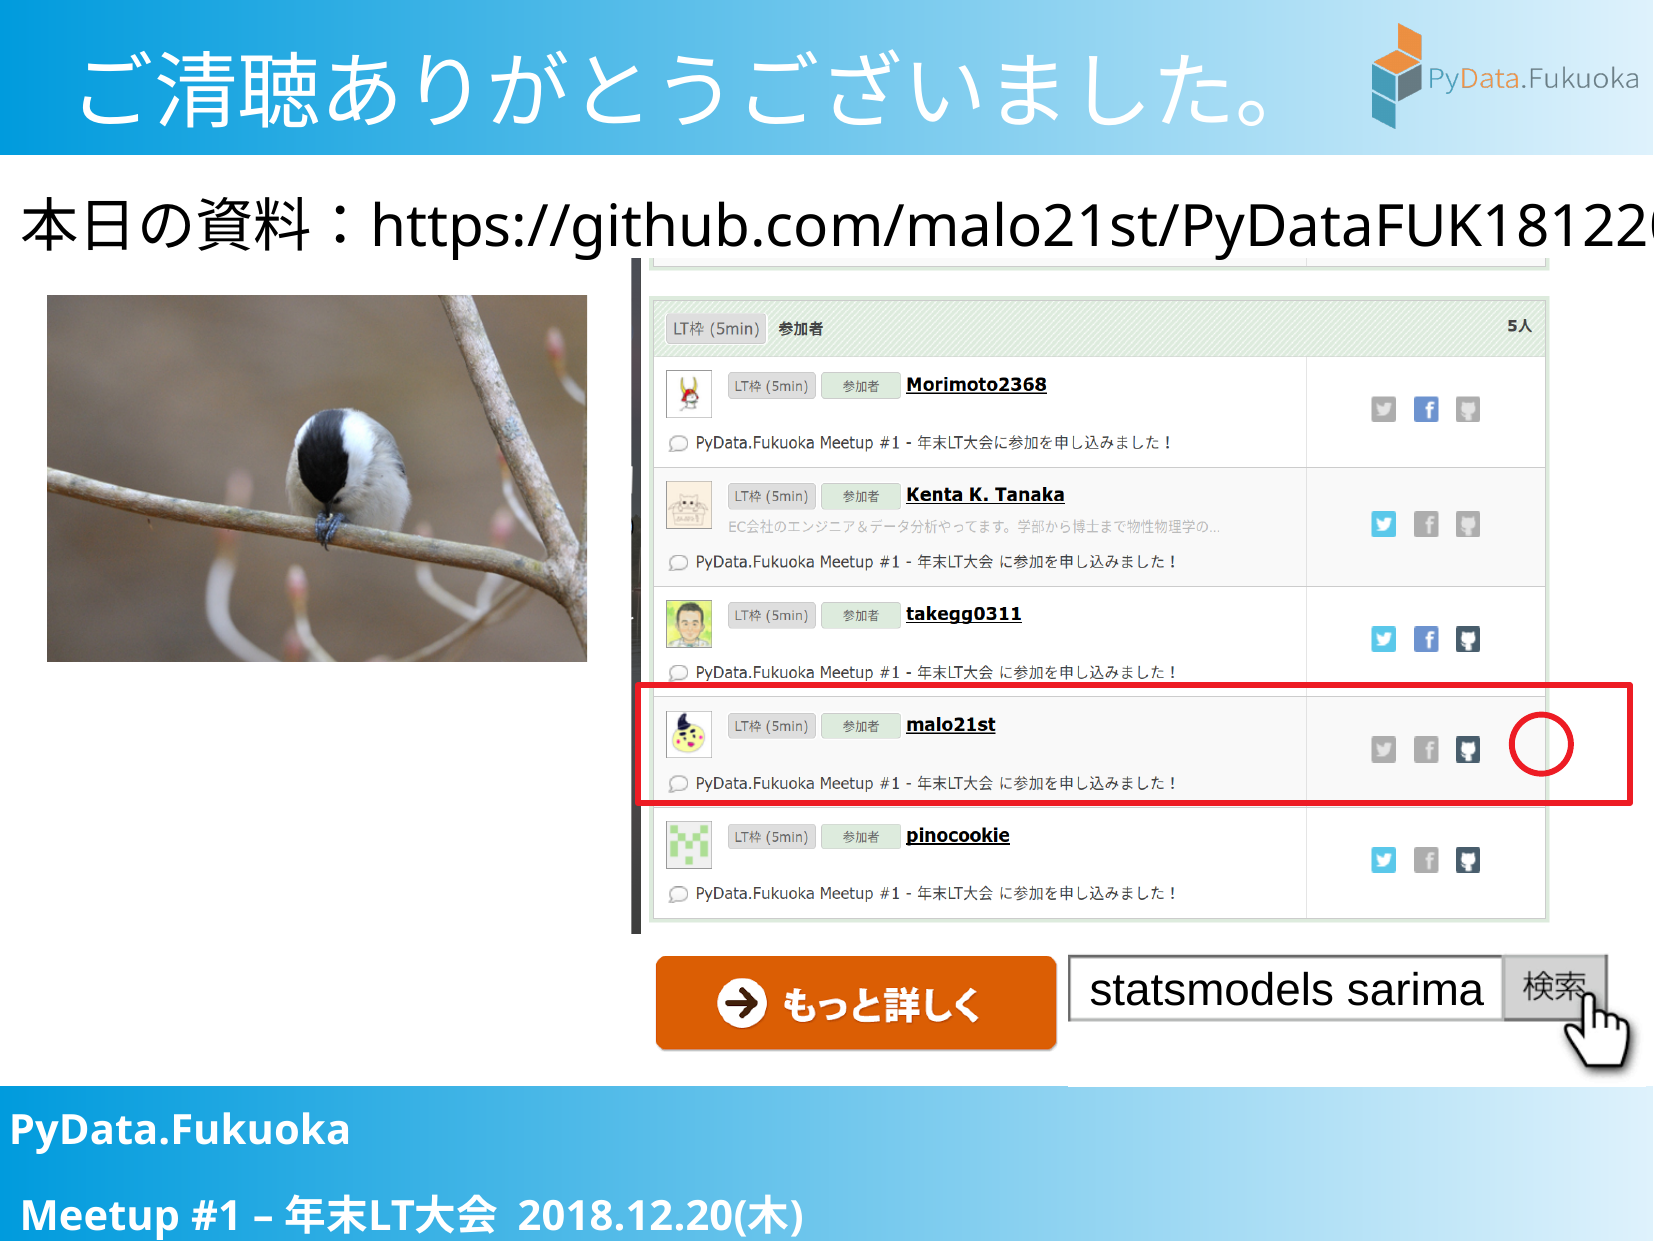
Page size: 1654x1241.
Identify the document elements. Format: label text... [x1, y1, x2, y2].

picture [138, 107, 142, 154]
picture [631, 258, 1644, 934]
picture [655, 956, 1058, 1052]
picture [1068, 950, 1646, 1087]
picture [47, 295, 588, 662]
list ご清聴ありがとうございました。 [0, 24, 1372, 107]
picture [1372, 23, 1642, 129]
text_box PyData.Fukuoka Meetup #1 – 年末LT大会 2018.12.20(木) [0, 1092, 934, 1239]
text_box 本日の資料：https://github.com/malo21st/PyDataFUK181220 [5, 171, 1643, 261]
text_box statsmodels sarima [1074, 956, 1500, 1023]
